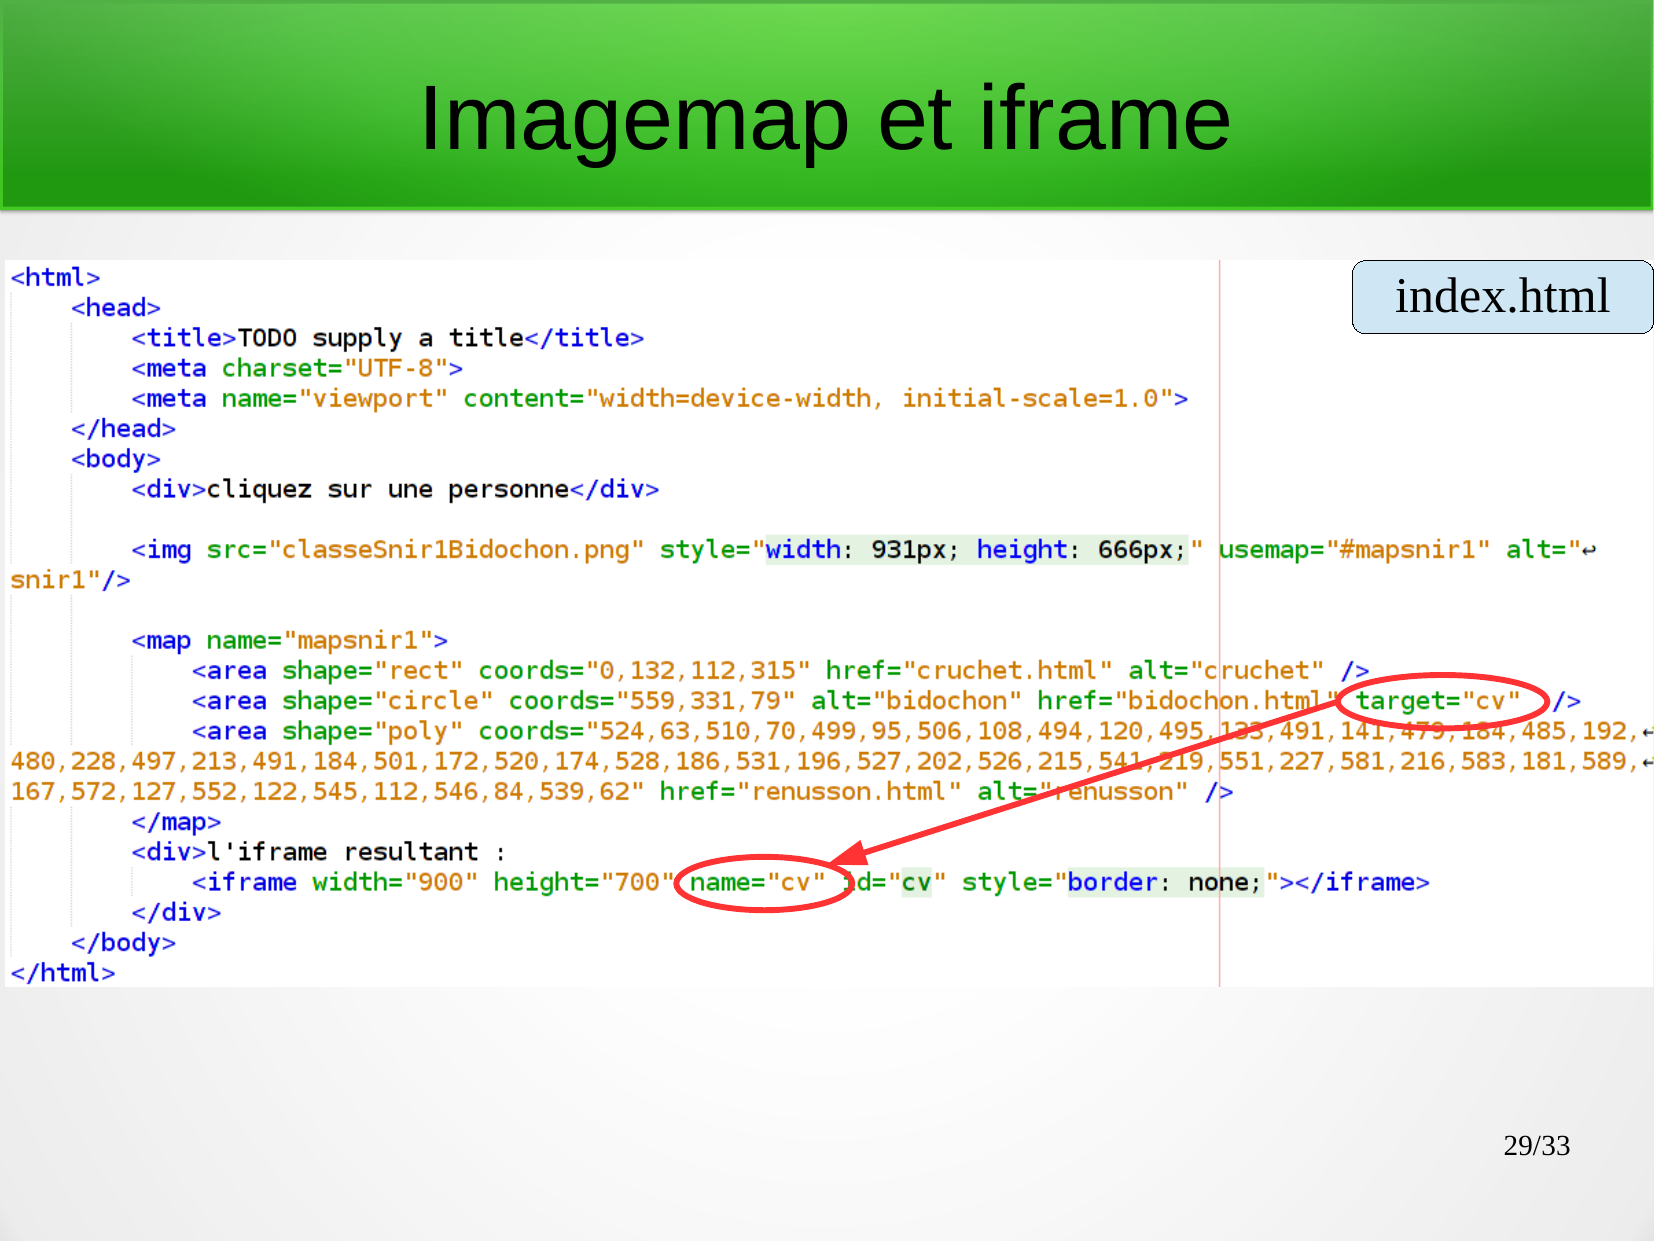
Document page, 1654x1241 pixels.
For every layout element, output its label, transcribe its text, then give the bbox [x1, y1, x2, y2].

picture [1645, 260, 1654, 269]
text_box index.html [1352, 260, 1654, 334]
picture [5, 260, 1654, 987]
title Imagemap et iframe [82, 47, 1571, 189]
